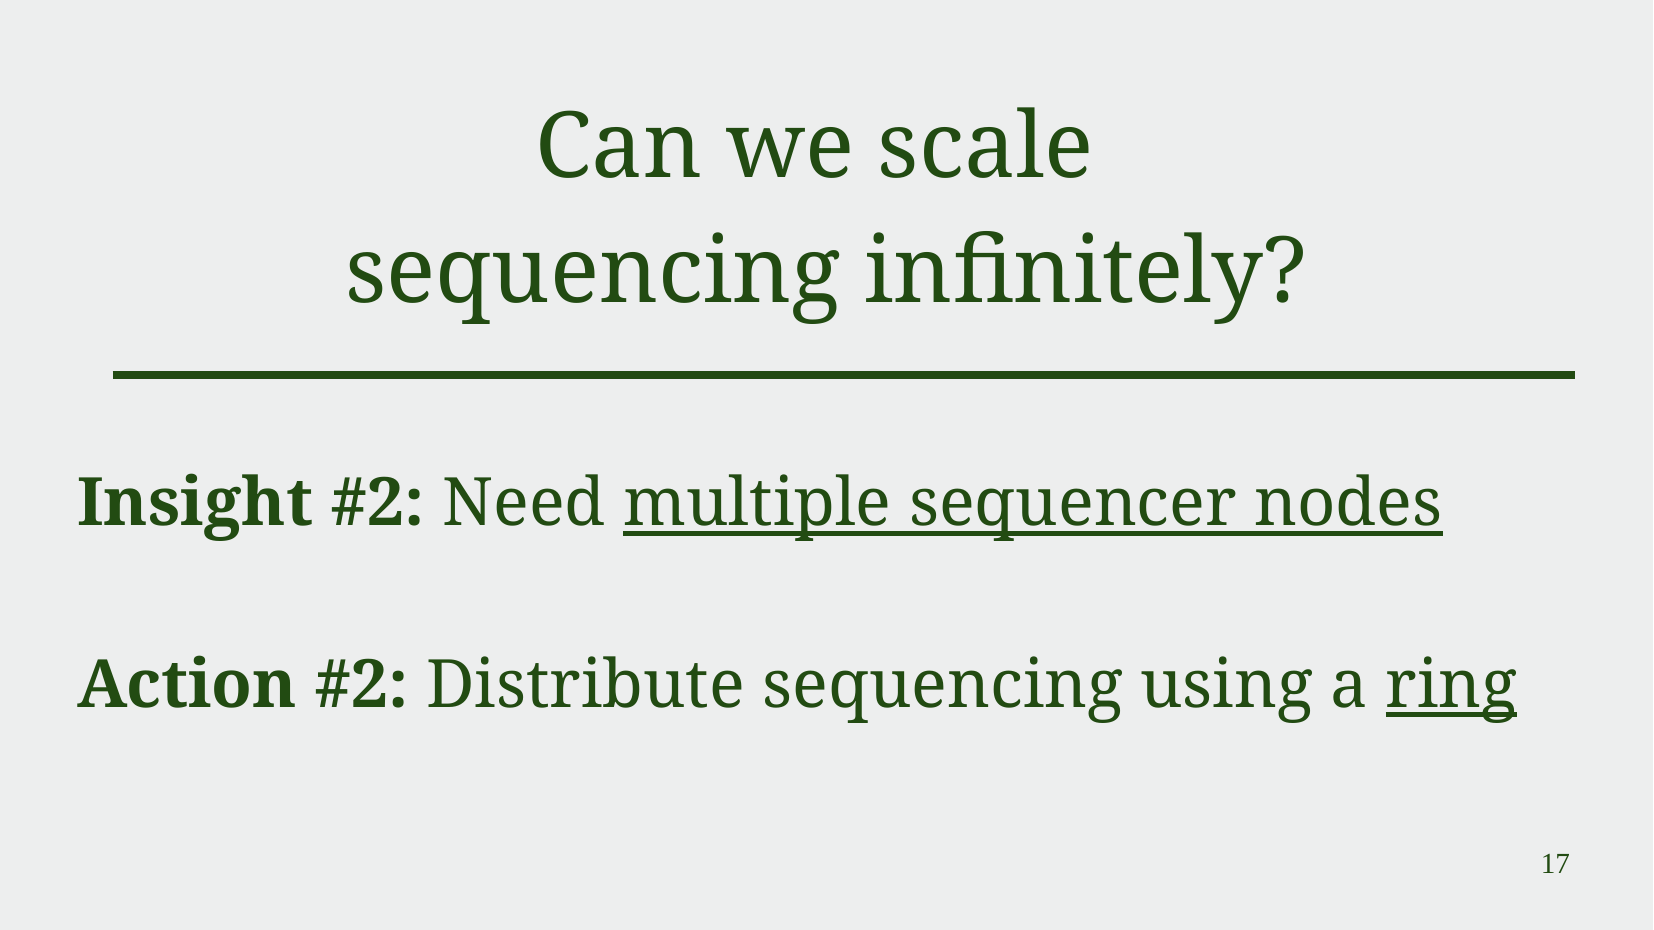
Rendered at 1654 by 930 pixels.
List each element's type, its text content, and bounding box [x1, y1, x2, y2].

subtitle Can we scale sequencing infinitely? Insight #2: Need multiple sequencer nodes Action #2: Distribute sequencing using a ring [77, 37, 1577, 860]
